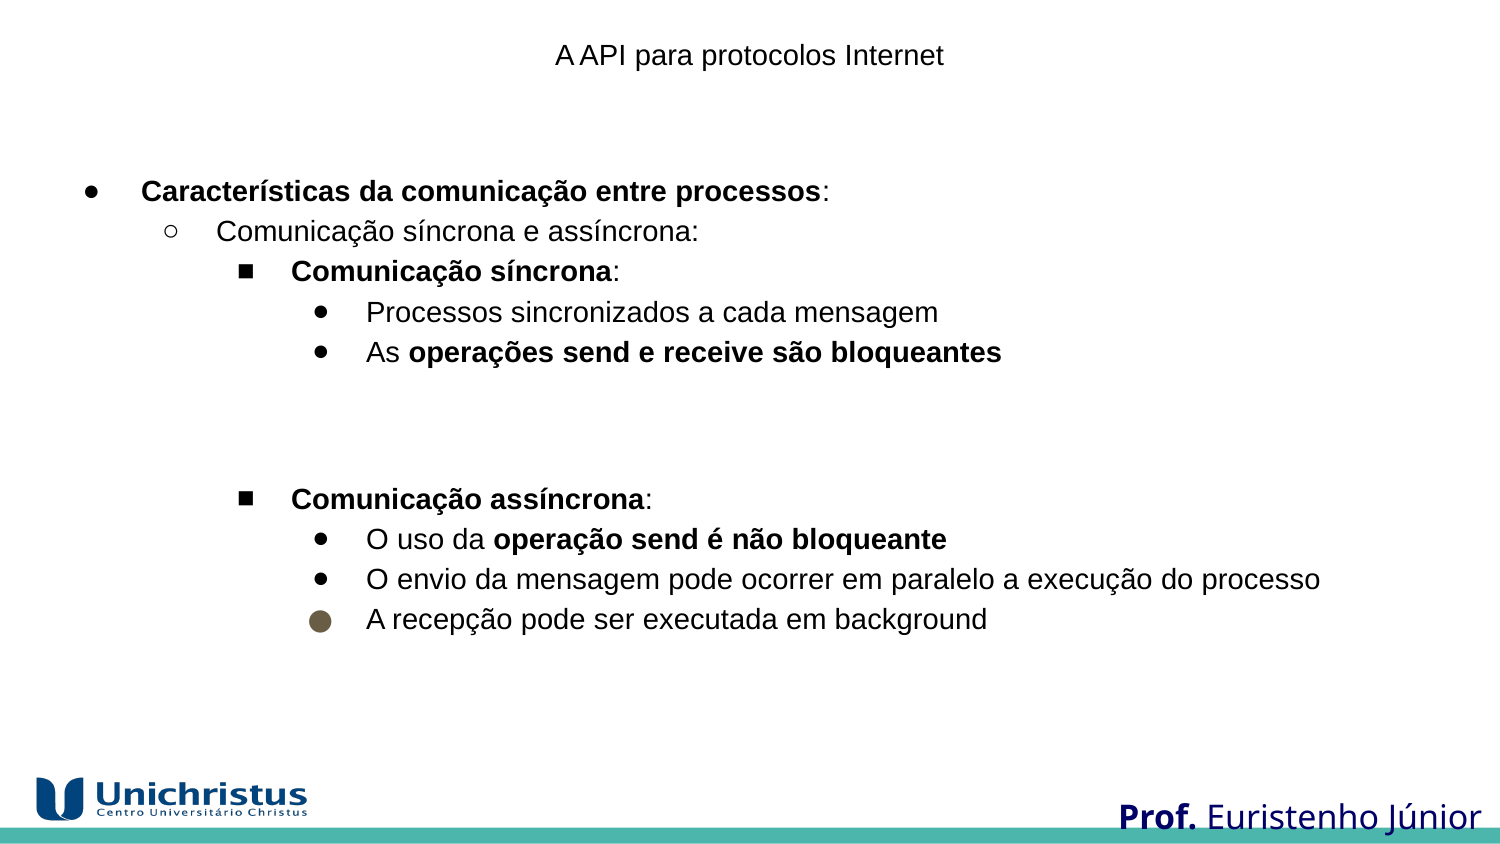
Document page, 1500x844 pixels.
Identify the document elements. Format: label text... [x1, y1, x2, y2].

list Características da comunicação entre processos: Comunicação síncrona e assíncrona: Comunicação síncrona: Processos sincronizados a cada mensagem As operações send e receive são bloqueantes Comunicação assíncrona: O uso da operação send é não bloqueante O envio da mensagem pode ocorrer em paralelo a execução do processo A recepção pode ser executada em background [51, 152, 1449, 750]
picture [32, 775, 311, 822]
title A API para protocolos Internet [51, 20, 1449, 137]
